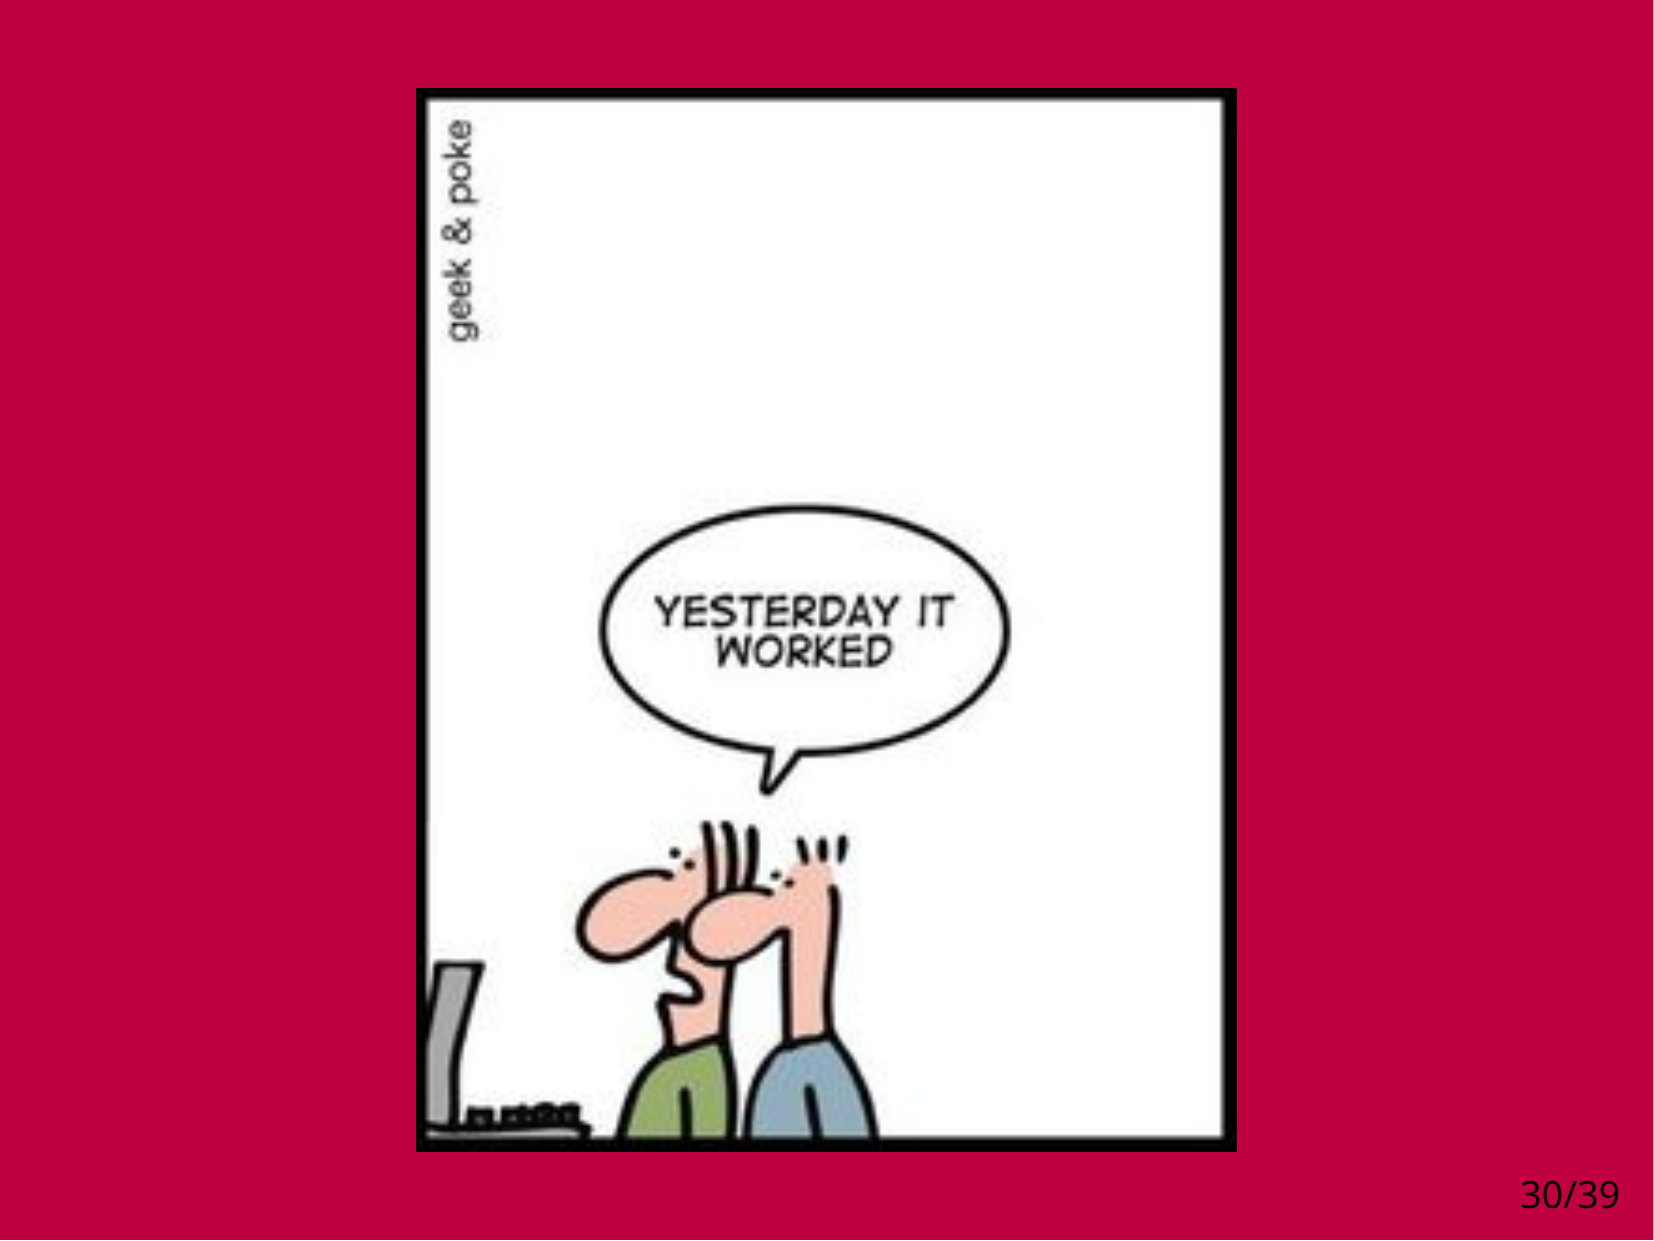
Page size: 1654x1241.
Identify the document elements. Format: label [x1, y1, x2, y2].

picture [416, 88, 1237, 1152]
